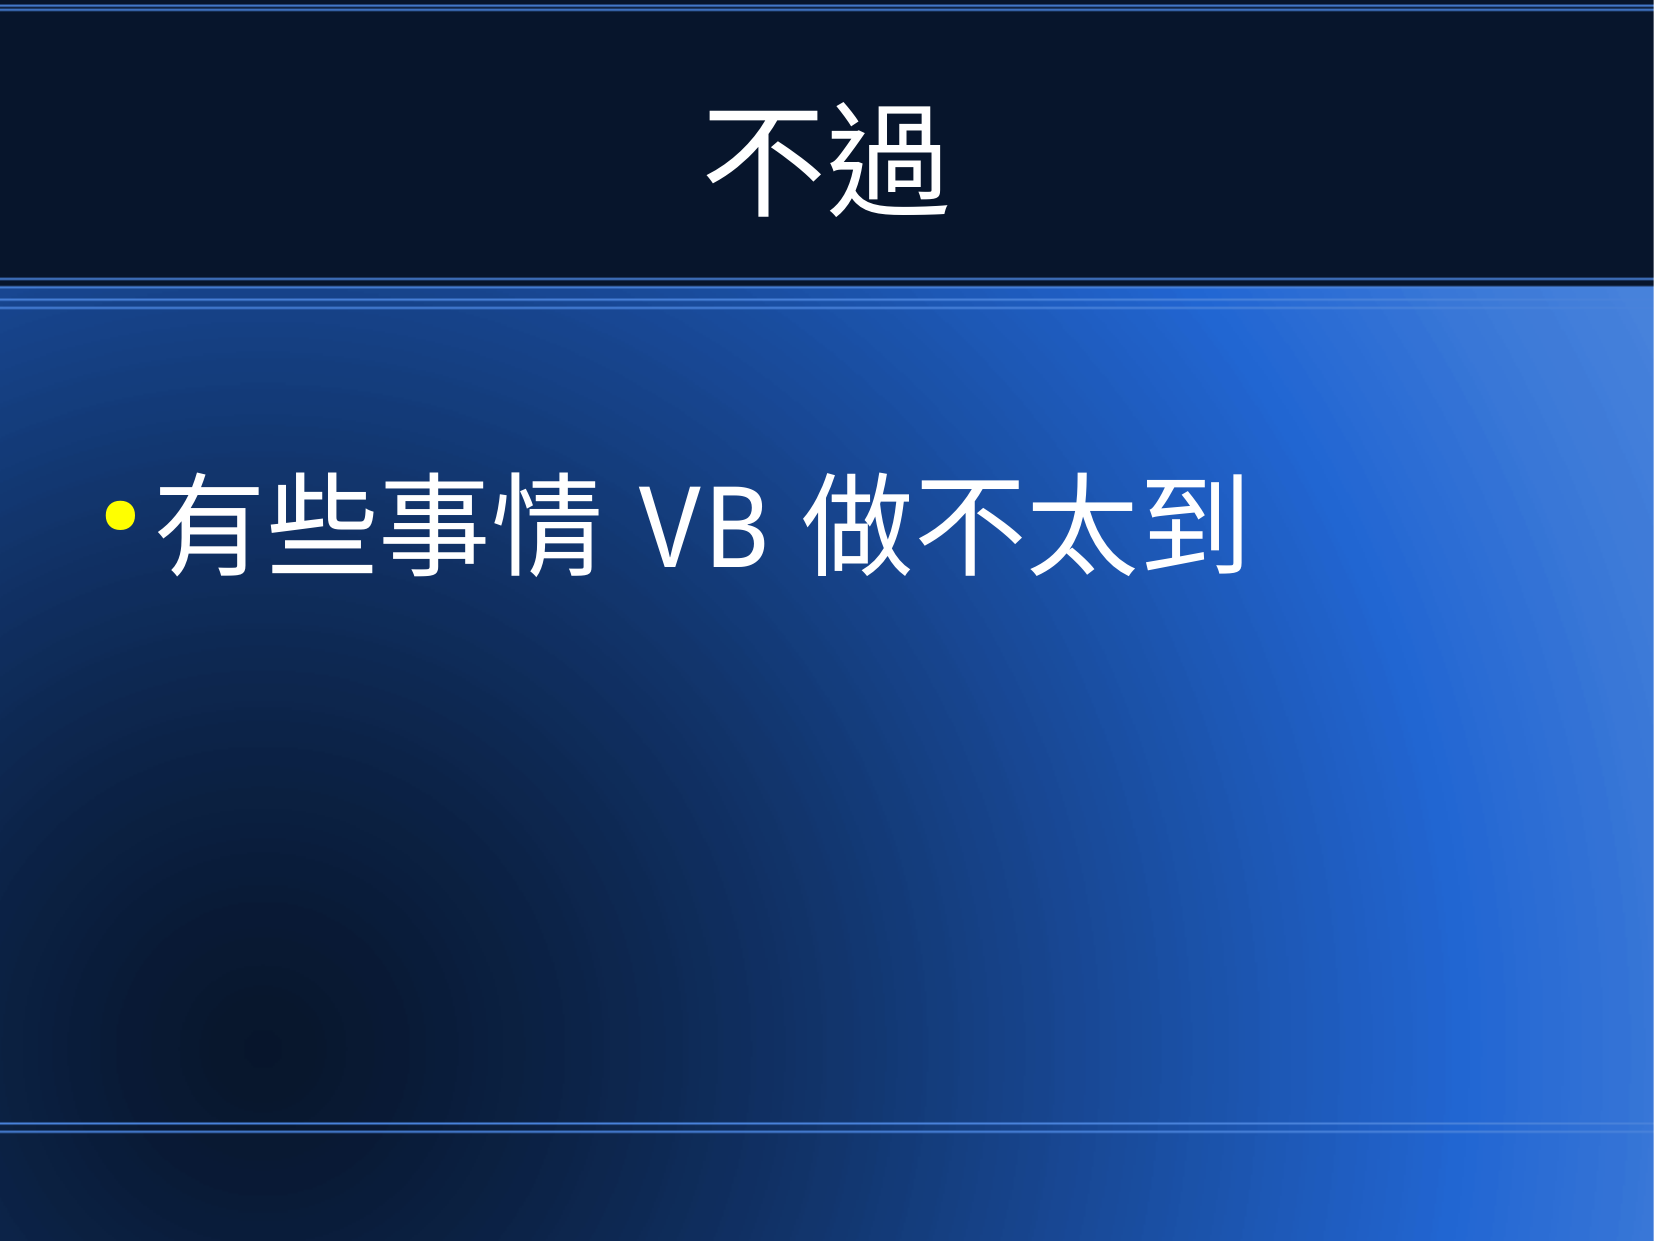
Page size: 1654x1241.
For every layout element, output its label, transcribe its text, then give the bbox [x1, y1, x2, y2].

title 不過 [82, 49, 1571, 257]
picture [0, 0, 1654, 1241]
list 有些事情VB做不太到 [82, 355, 1571, 1241]
